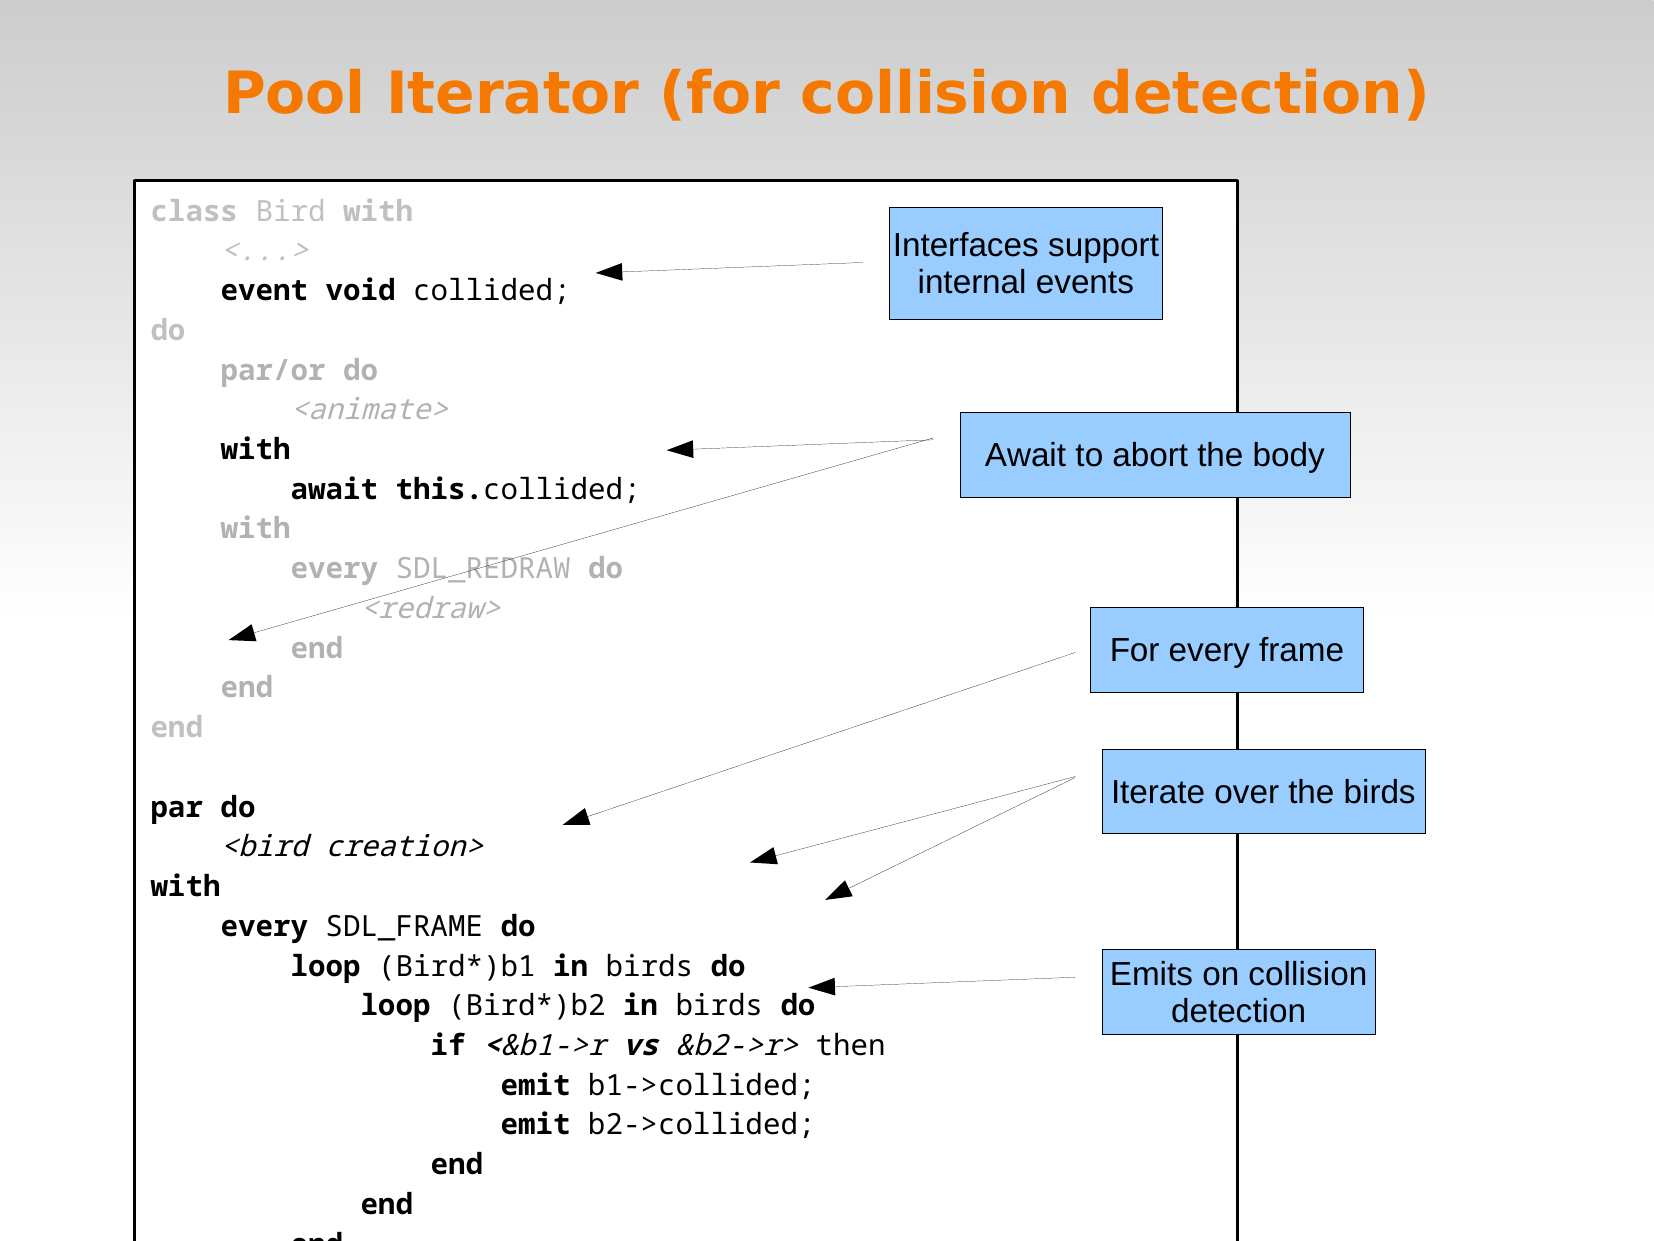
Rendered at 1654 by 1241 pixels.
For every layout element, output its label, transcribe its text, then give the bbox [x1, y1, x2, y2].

text_box class Bird with <...> event void collided; do par/or do <animate> with await this.collided; with every SDL_REDRAW do <redraw> end end end par do <bird creation> with every SDL_FRAME do loop (Bird*)b1 in birds do loop (Bird*)b2 in birds do if <&b1->r vs &b2->r> then emit b1->collided; emit b2->collided; end end end end end [134, 198, 1238, 1211]
text_box Await to abort the body [960, 412, 1351, 498]
title Pool Iterator (for collision detection) [82, 0, 1571, 198]
text_box Emits on collision detection [1102, 949, 1376, 1035]
text_box Interfaces support internal events [889, 207, 1163, 320]
text_box Iterate over the birds [1102, 749, 1426, 834]
text_box For every frame [1090, 607, 1364, 693]
